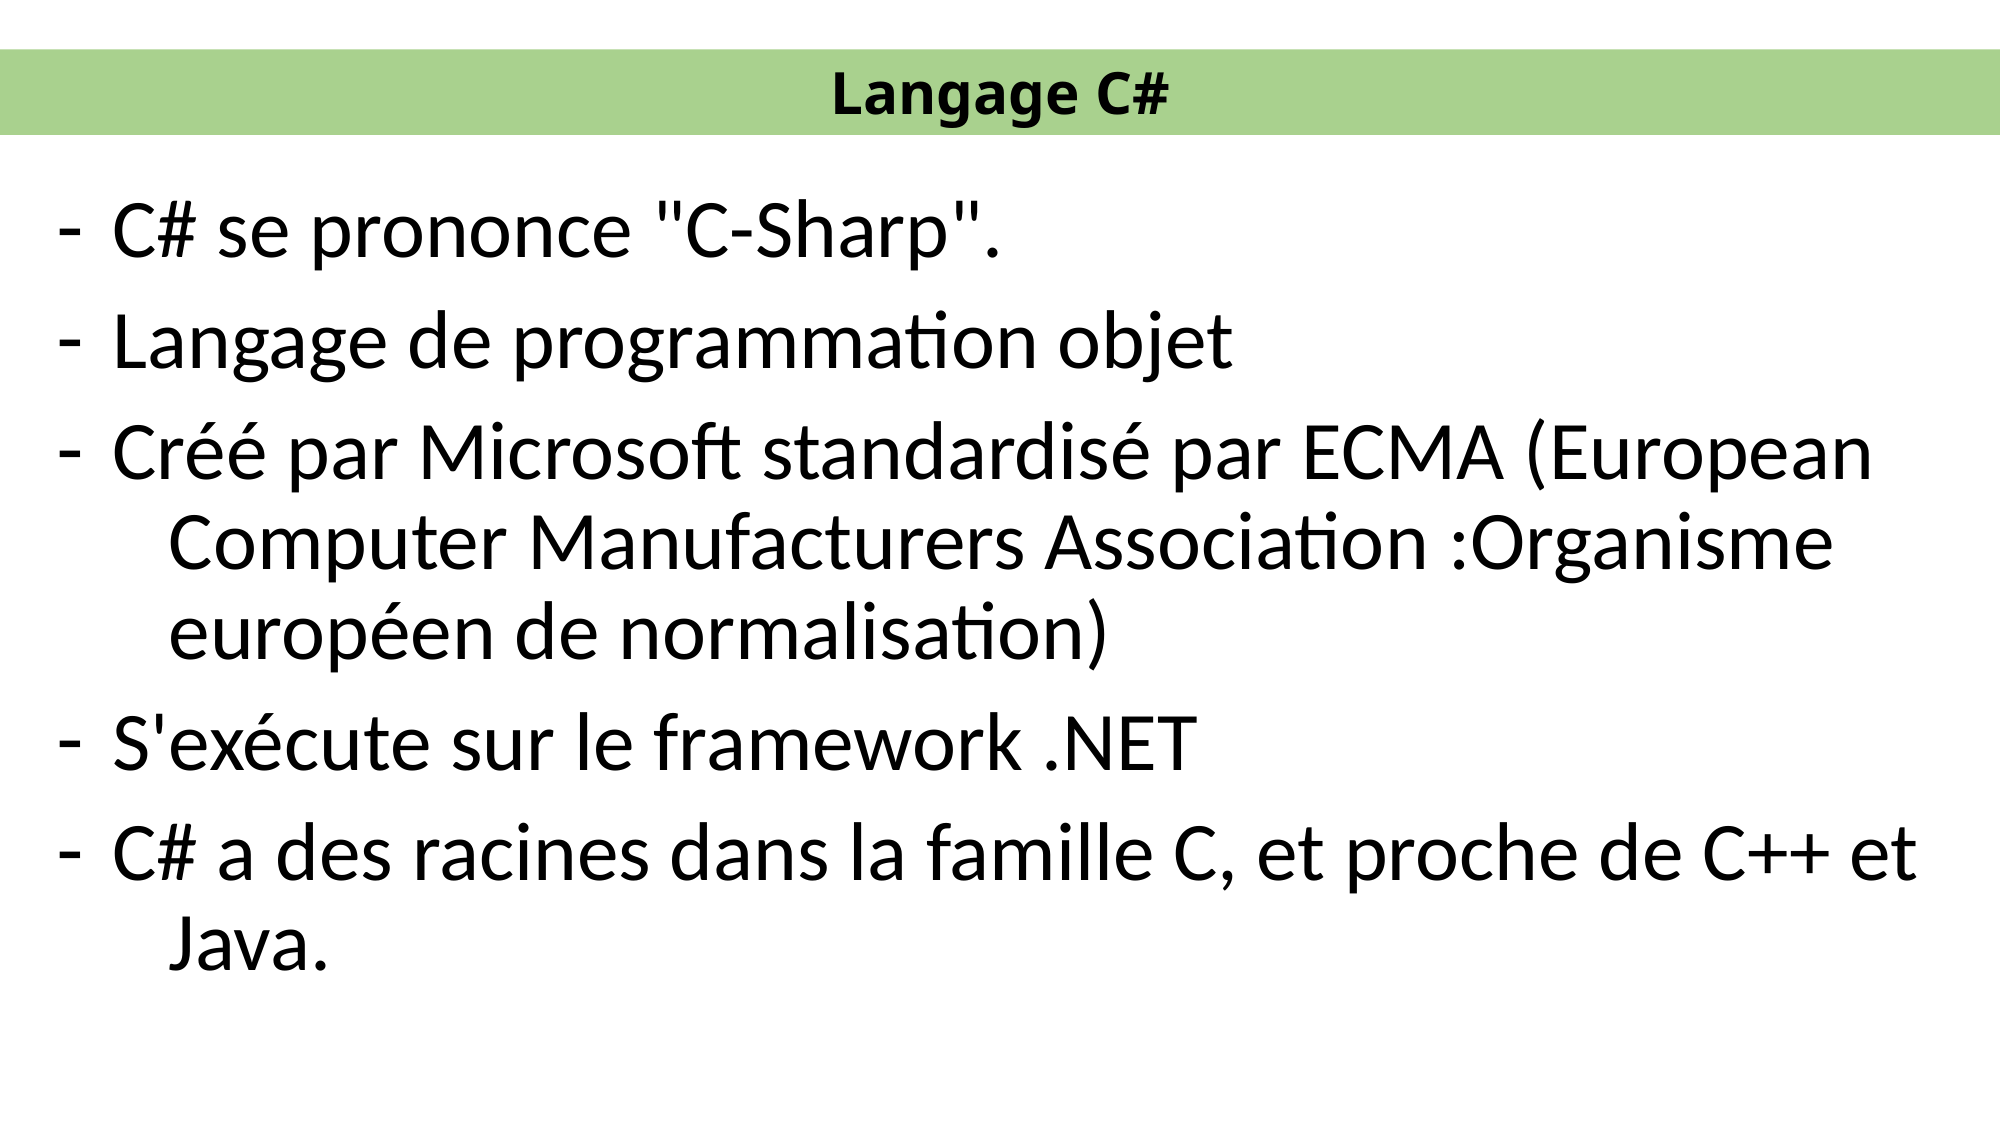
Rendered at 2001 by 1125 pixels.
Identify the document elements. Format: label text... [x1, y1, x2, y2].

subtitle C# se prononce "C-Sharp". Langage de programmation objet Créé par Microsoft standardisé par ECMA (European Computer Manufacturers Association :Organisme européen de normalisation) S'exécute sur le framework .NET C# a des racines dans la famille C, et proche de C++ et Java. [41, 178, 1953, 1094]
title Langage C# [0, 49, 2000, 135]
